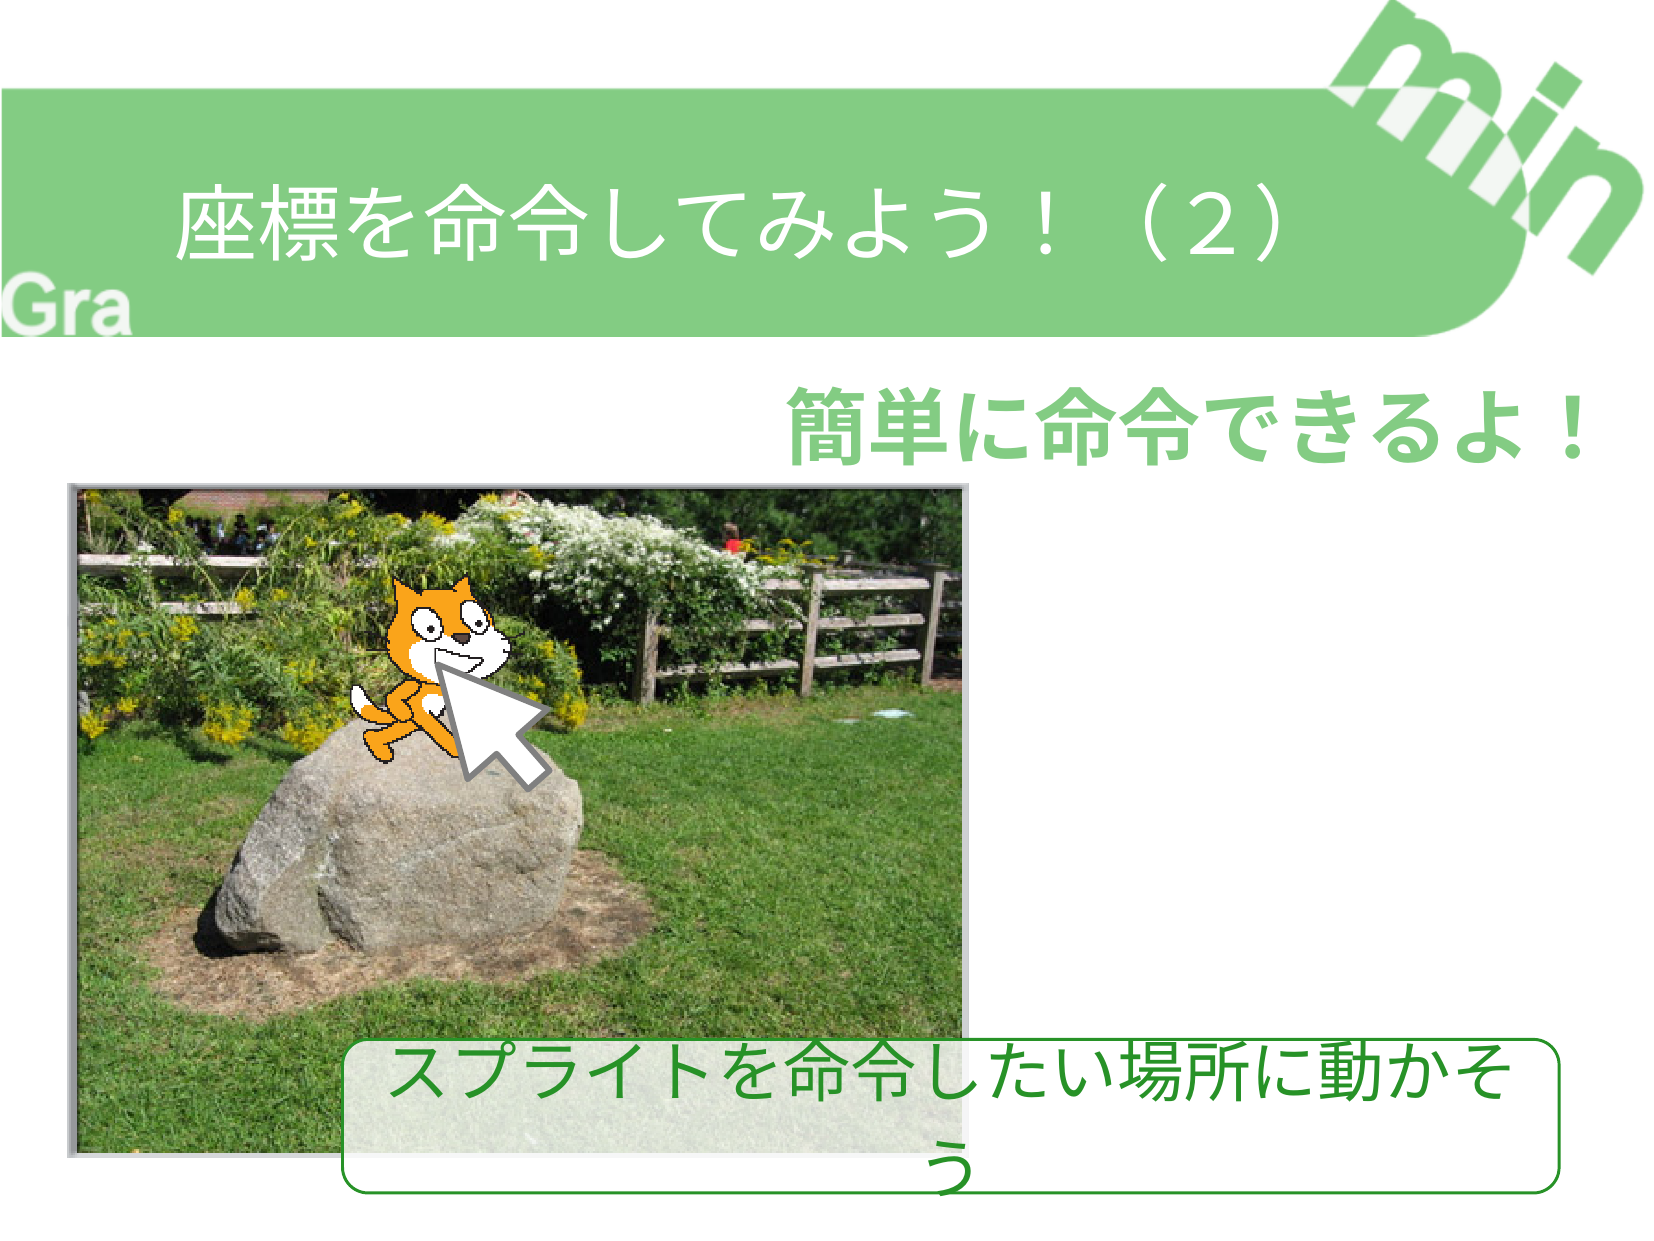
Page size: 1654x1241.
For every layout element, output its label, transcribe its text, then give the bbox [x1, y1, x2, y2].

text_box スプライトを命令したい場所に動かそう [342, 1039, 1560, 1193]
picture [67, 506, 969, 1158]
picture [1, 0, 1654, 337]
text_box 簡単に命令できるよ！ [35, 354, 1630, 506]
title 座標を命令してみよう！（２） [11, 147, 1501, 290]
text_box [437, 664, 550, 790]
